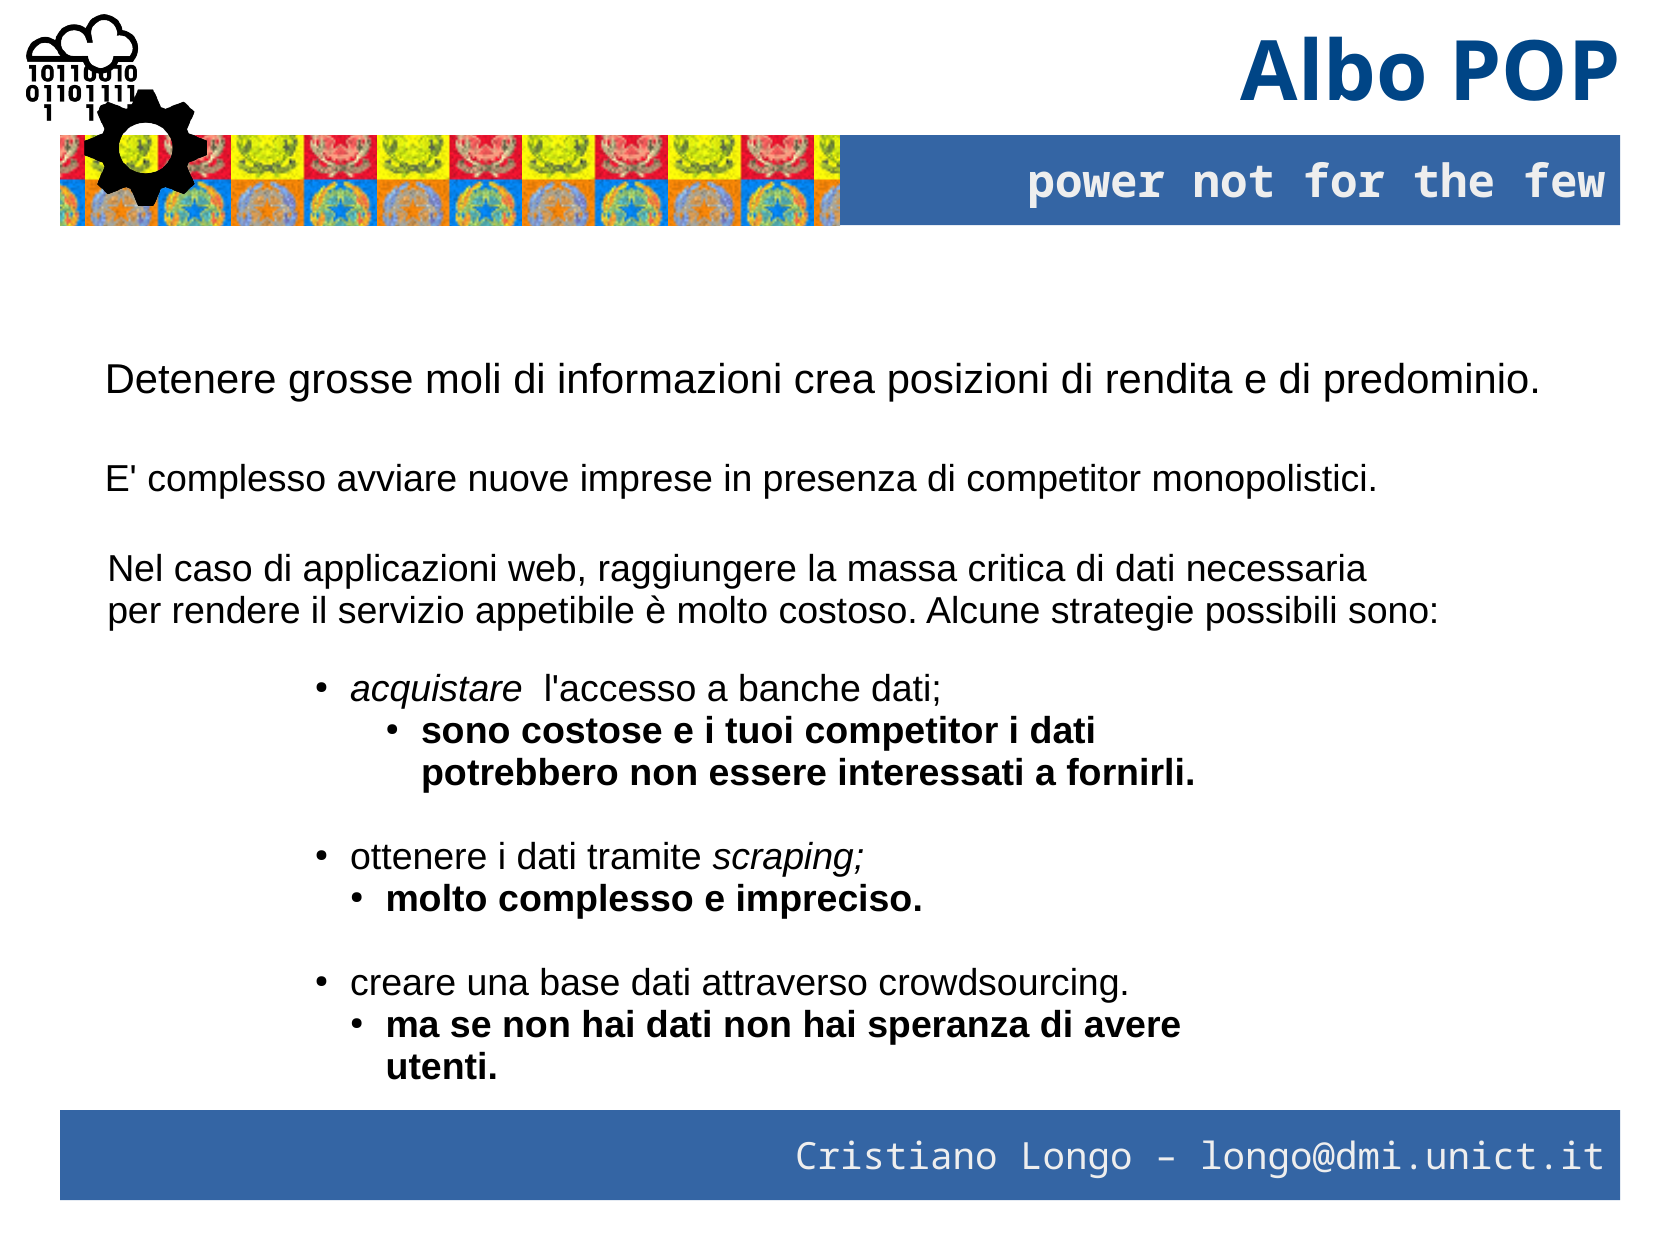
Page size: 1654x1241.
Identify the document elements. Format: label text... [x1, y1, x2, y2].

text_box Albo POP [982, 4, 1636, 124]
text_box Cristiano Longo – longo@dmi.unict.it [60, 1110, 1621, 1201]
text_box Detenere grosse moli di informazioni crea posizioni di rendita e di predominio. [90, 348, 1576, 451]
text_box [60, 135, 840, 226]
text_box power not for the few [840, 135, 1621, 226]
picture [26, 14, 207, 206]
text_box acquistare l'accesso a banche dati; sono costose e i tuoi competitor i dati potrebbero non essere interessati a fornirli. ottenere i dati tramite scraping; molto complesso e impreciso. creare una base dati attraverso crowdsourcing. ma se non hai dati non hai speranza di avere utenti. [300, 660, 1291, 1096]
text_box Nel caso di applicazioni web, raggiungere la massa critica di dati necessaria per rendere il servizio appetibile è molto costoso. Alcune strategie possibili sono: [92, 540, 1456, 640]
text_box E' complesso avviare nuove imprese in presenza di competitor monopolistici. [90, 450, 1394, 507]
